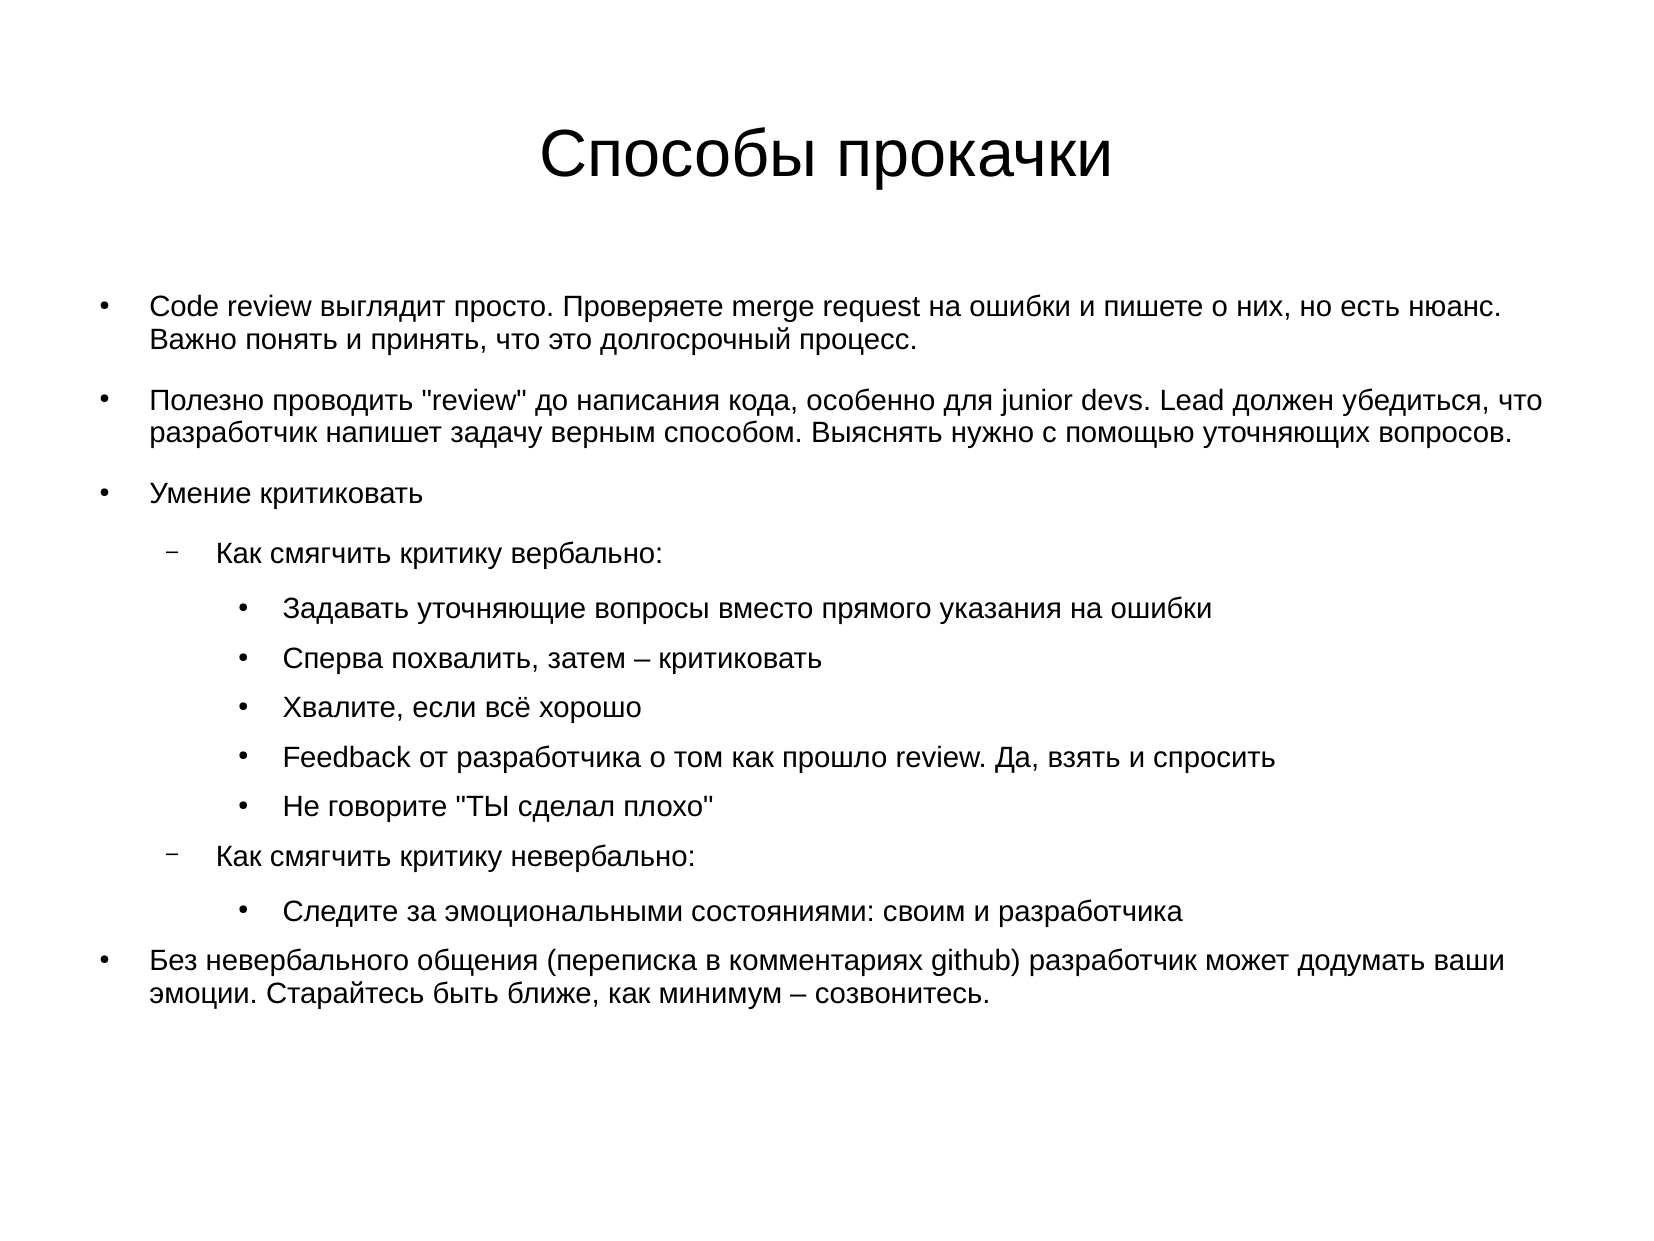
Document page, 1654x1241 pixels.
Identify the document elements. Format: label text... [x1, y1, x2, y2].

title Способы прокачки [82, 49, 1571, 257]
list Code review выглядит просто. Проверяете merge request на ошибки и пишете о них, но есть нюанс. Важно понять и принять, что это долгосрочный процесс. Полезно проводить "review" до написания кода, особенно для junior devs. Lead должен убедиться, что разработчик напишет задачу верным способом. Выяснять нужно с помощью уточняющих вопросов. Умение критиковать Как смягчить критику вербально: Задавать уточняющие вопросы вместо прямого указания на ошибки Сперва похвалить, затем – критиковать Хвалите, если всё хорошо Feedback от разработчика о том как прошло review. Да, взять и спросить Не говорите "ТЫ сделал плохо" Как смягчить критику невербально: Следите за эмоциональными состояниями: своим и разработчика Без невербального общения (переписка в комментариях github) разработчик может додумать ваши эмоции. Старайтесь быть ближе, как минимум – созвонитесь. [82, 290, 1571, 1010]
